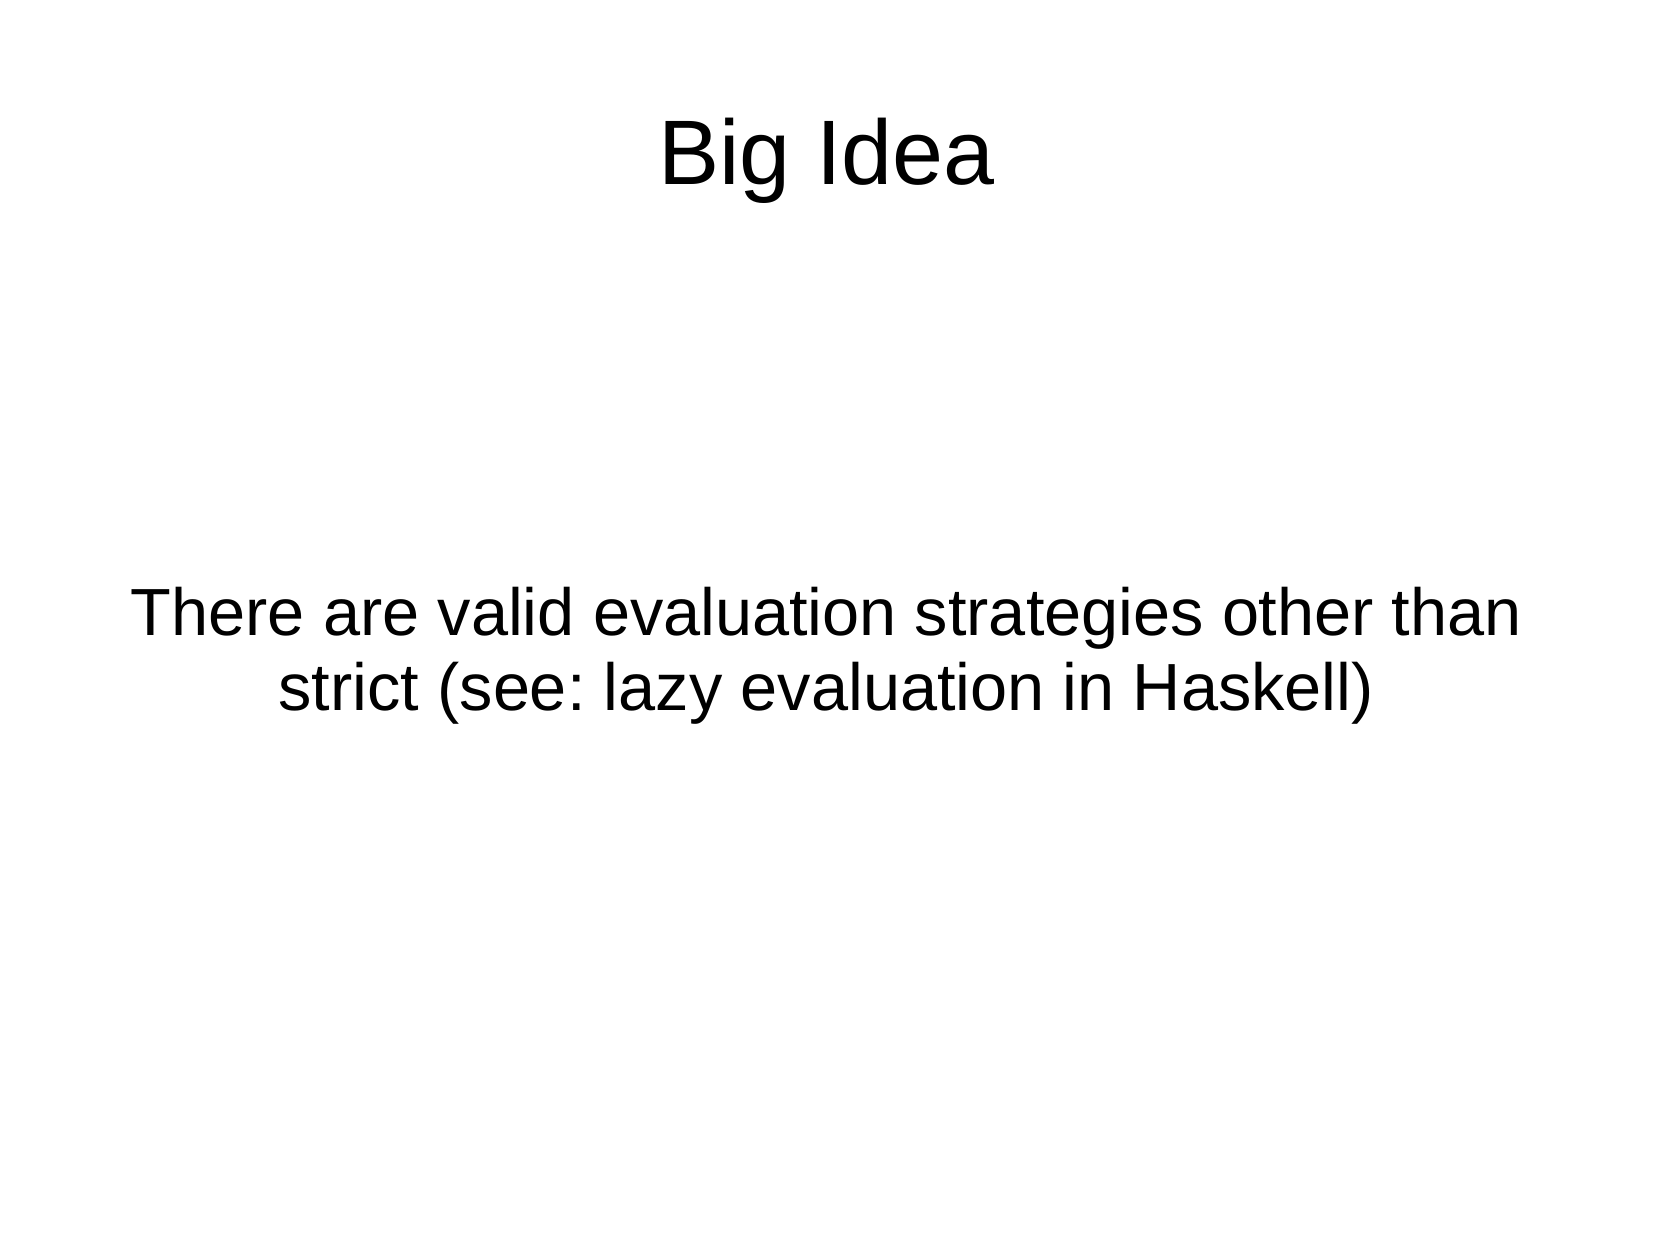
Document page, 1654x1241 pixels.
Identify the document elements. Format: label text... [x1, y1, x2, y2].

subtitle There are valid evaluation strategies other than strict (see: lazy evaluation in Haskell) [82, 290, 1571, 1010]
title Big Idea [82, 49, 1571, 257]
